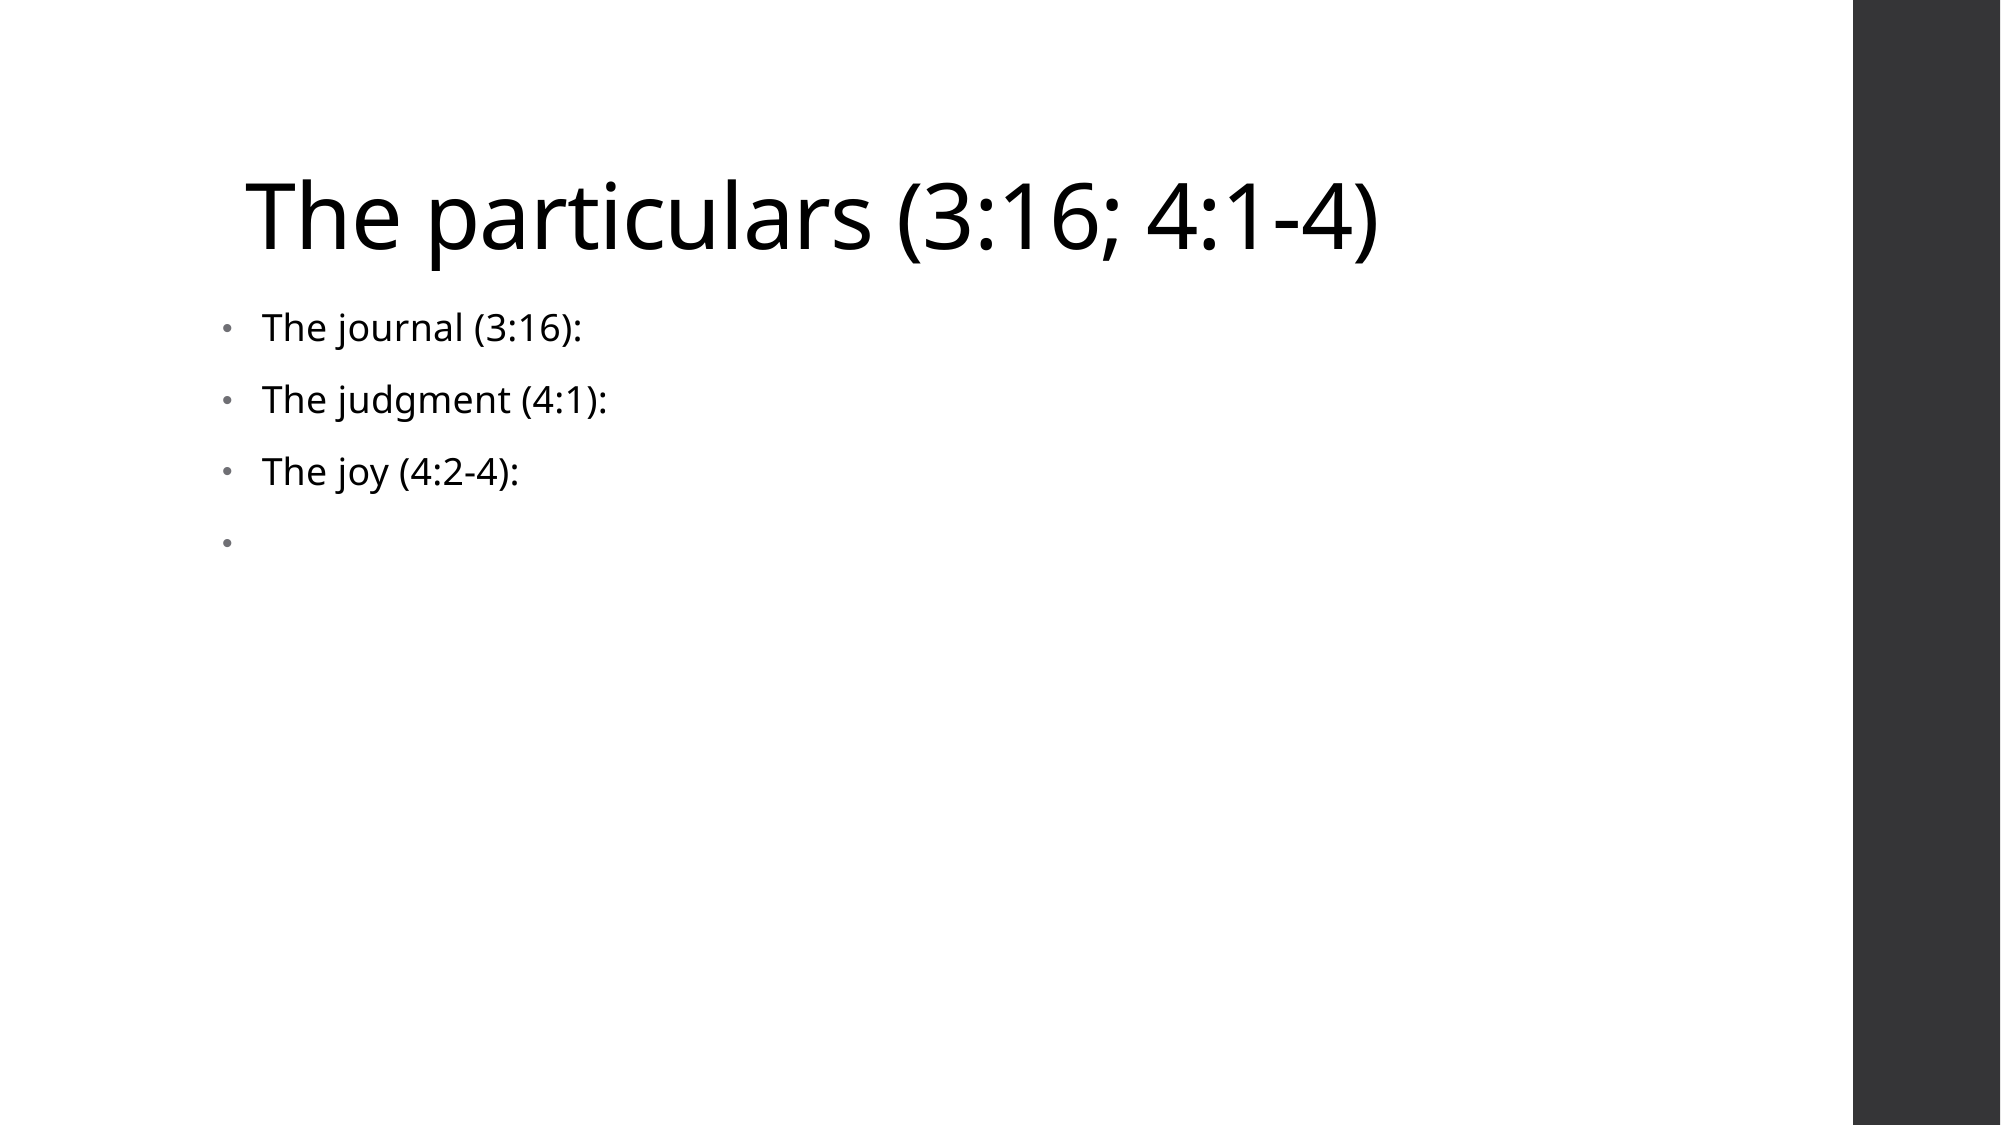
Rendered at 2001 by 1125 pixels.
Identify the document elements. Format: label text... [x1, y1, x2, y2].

title The particulars (3:16; 4:1-4) [206, 60, 1797, 278]
list The journal (3:16): The judgment (4:1): The joy (4:2-4): [206, 299, 1617, 1014]
